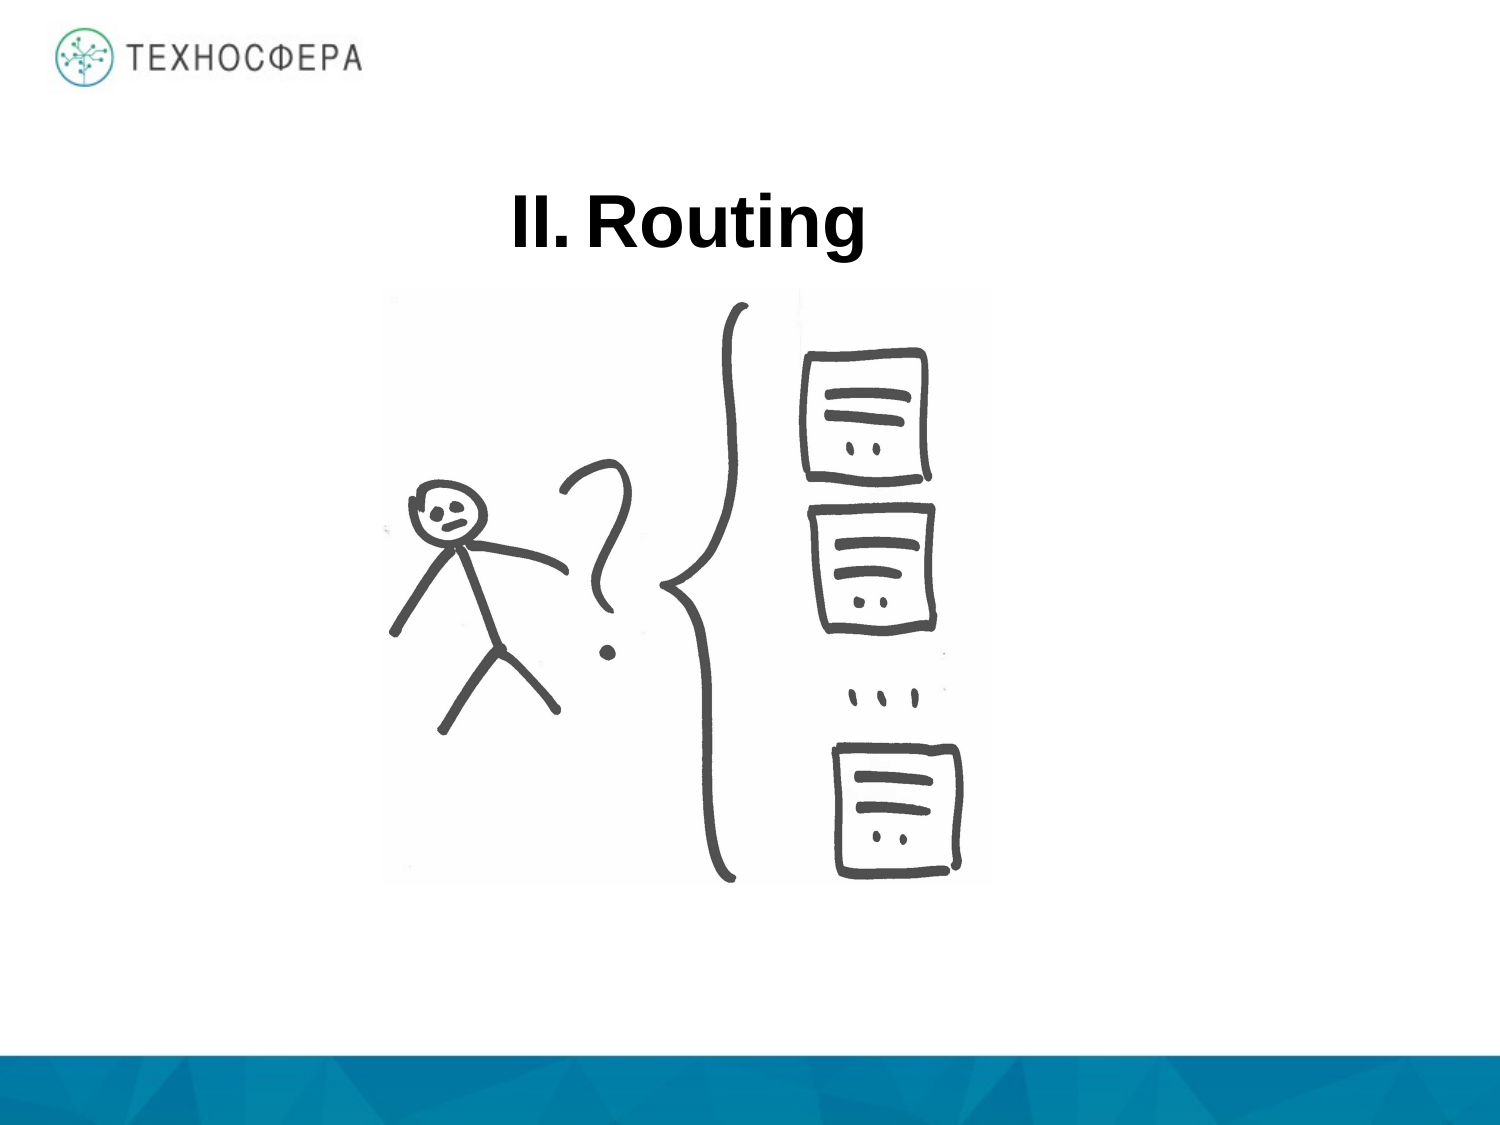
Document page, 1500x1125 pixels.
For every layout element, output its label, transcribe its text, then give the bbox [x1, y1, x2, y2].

list Routing [357, 157, 1021, 368]
picture [0, 0, 1500, 1057]
